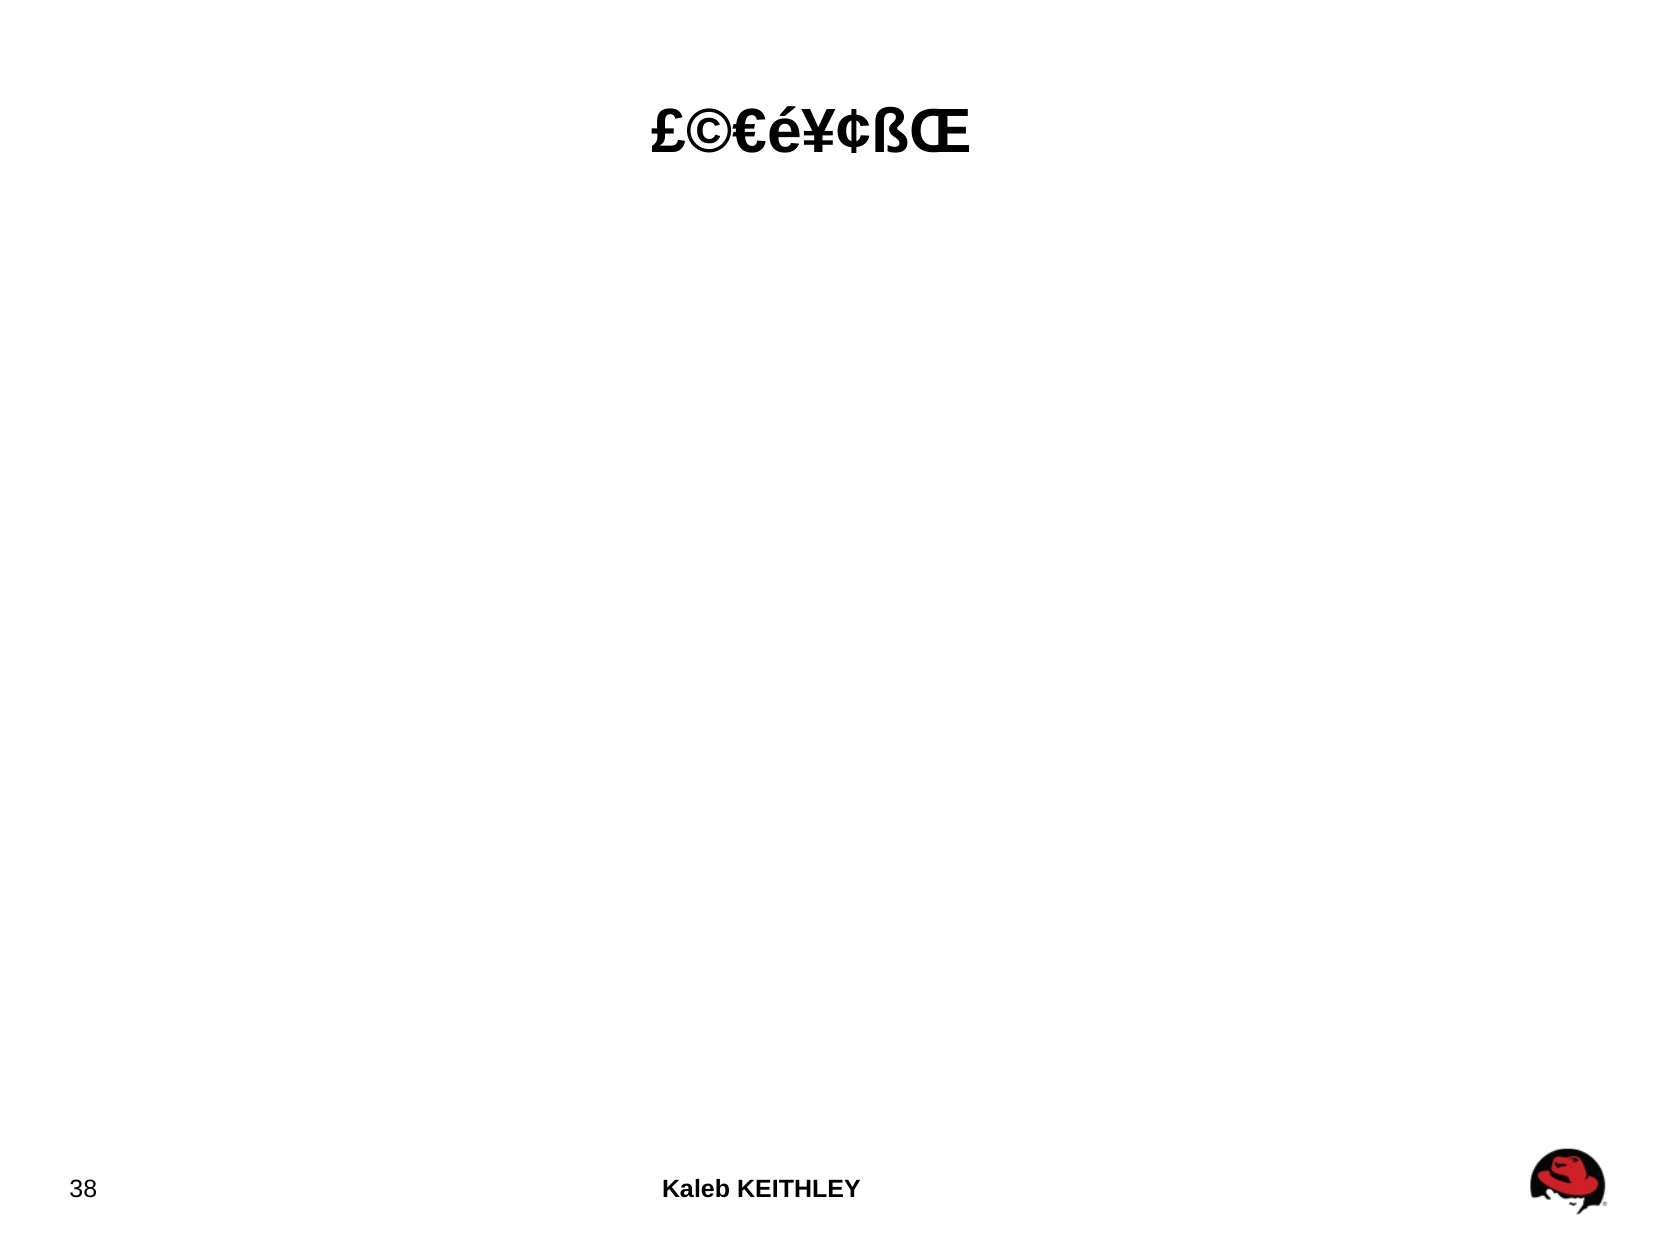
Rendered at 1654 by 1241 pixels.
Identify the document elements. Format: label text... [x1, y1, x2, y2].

picture [1529, 1146, 1613, 1224]
title £©€é¥¢ßŒ [82, 37, 1571, 226]
